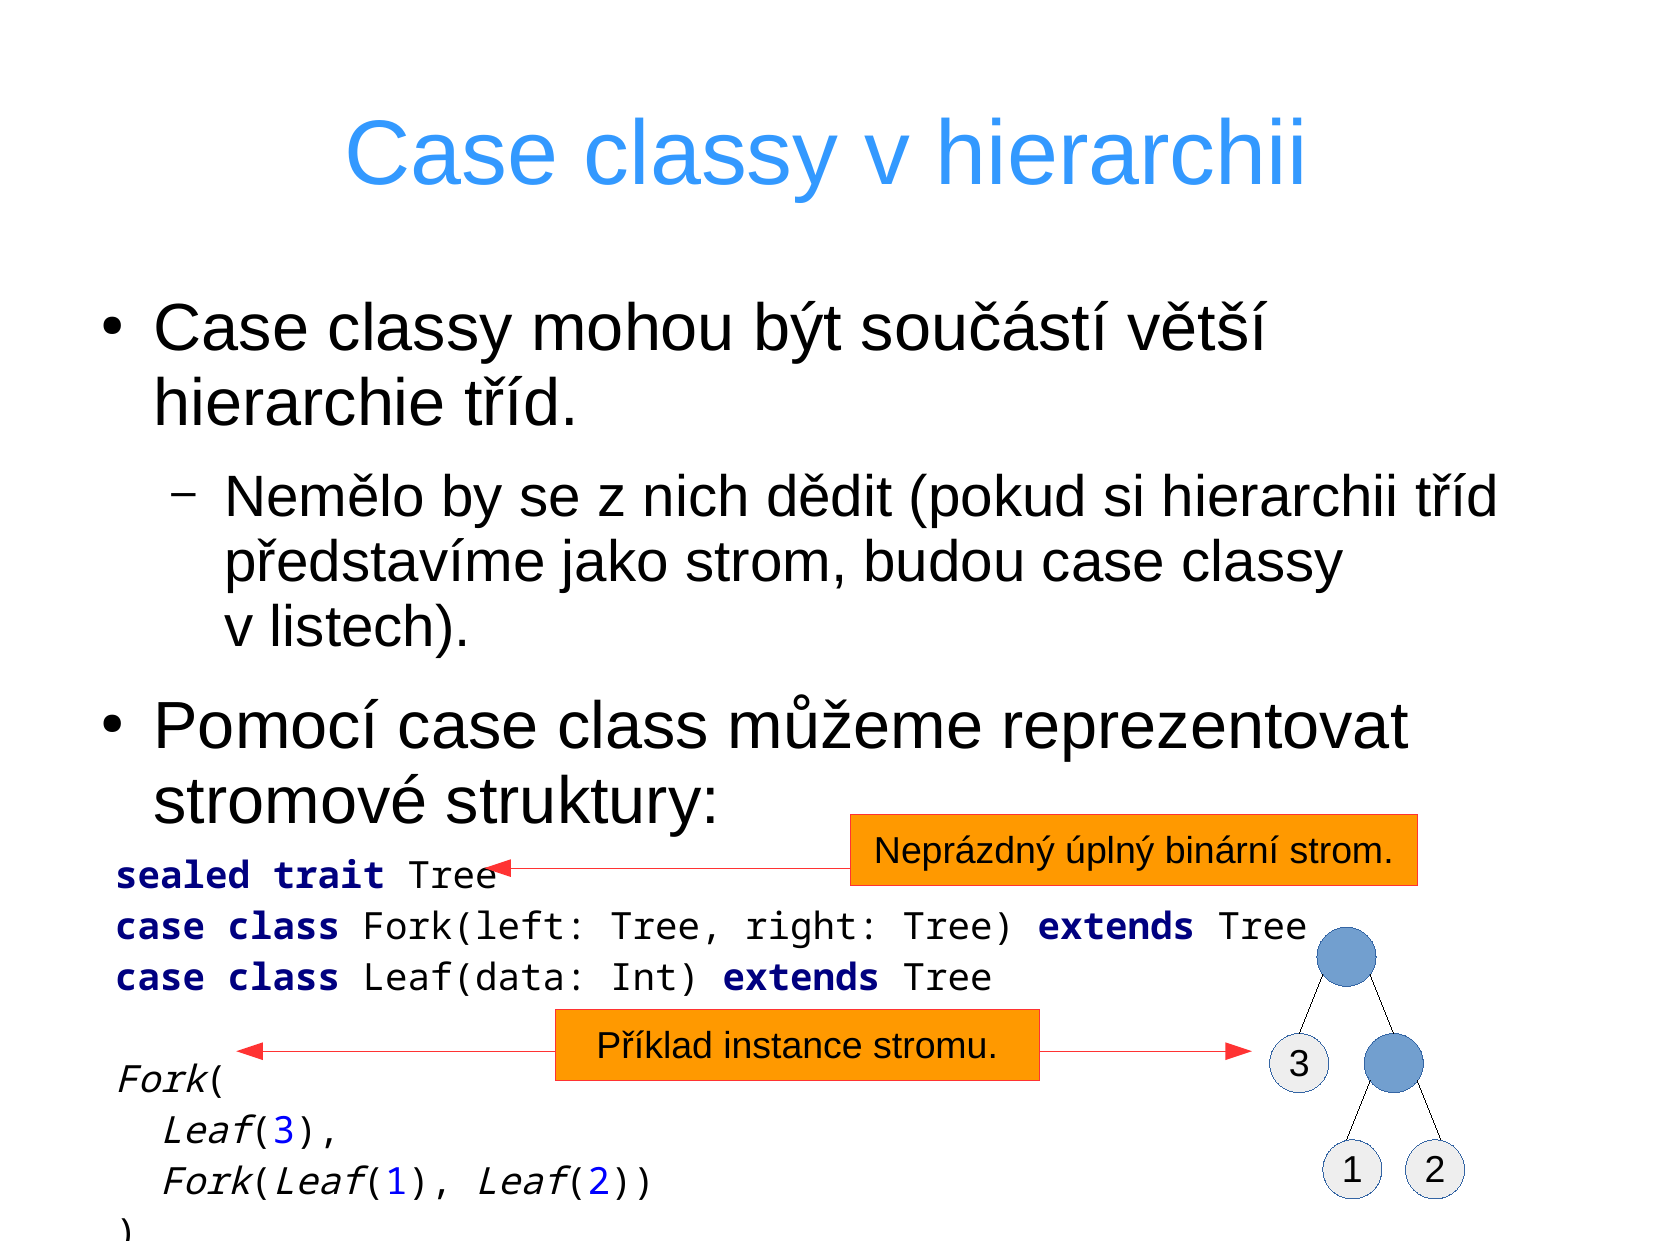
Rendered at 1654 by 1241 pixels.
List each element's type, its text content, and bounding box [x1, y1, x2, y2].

text_box [1364, 1033, 1424, 1093]
title Case classy v hierarchii [82, 49, 1571, 257]
text_box Příklad instance stromu. [555, 1009, 1040, 1081]
text_box 3 [1269, 1033, 1329, 1093]
text_box sealed trait Tree case class Fork(left: Tree, right: Tree) extends Tree case class Leaf(data: Int) extends Tree Fork( Leaf(3), Fork(Leaf(1), Leaf(2)) ) [100, 841, 1471, 1208]
list Case classy mohou být součástí větší hierarchie tříd. Nemělo by se z nich dědit (pokud si hierarchii tříd představíme jako strom, budou case classy v listech). Pomocí case class můžeme reprezentovat stromové struktury: [82, 290, 1571, 1010]
text_box 1 [1322, 1139, 1382, 1199]
text_box [1316, 927, 1377, 987]
text_box 2 [1405, 1139, 1465, 1199]
text_box Neprázdný úplný binární strom. [850, 814, 1418, 886]
